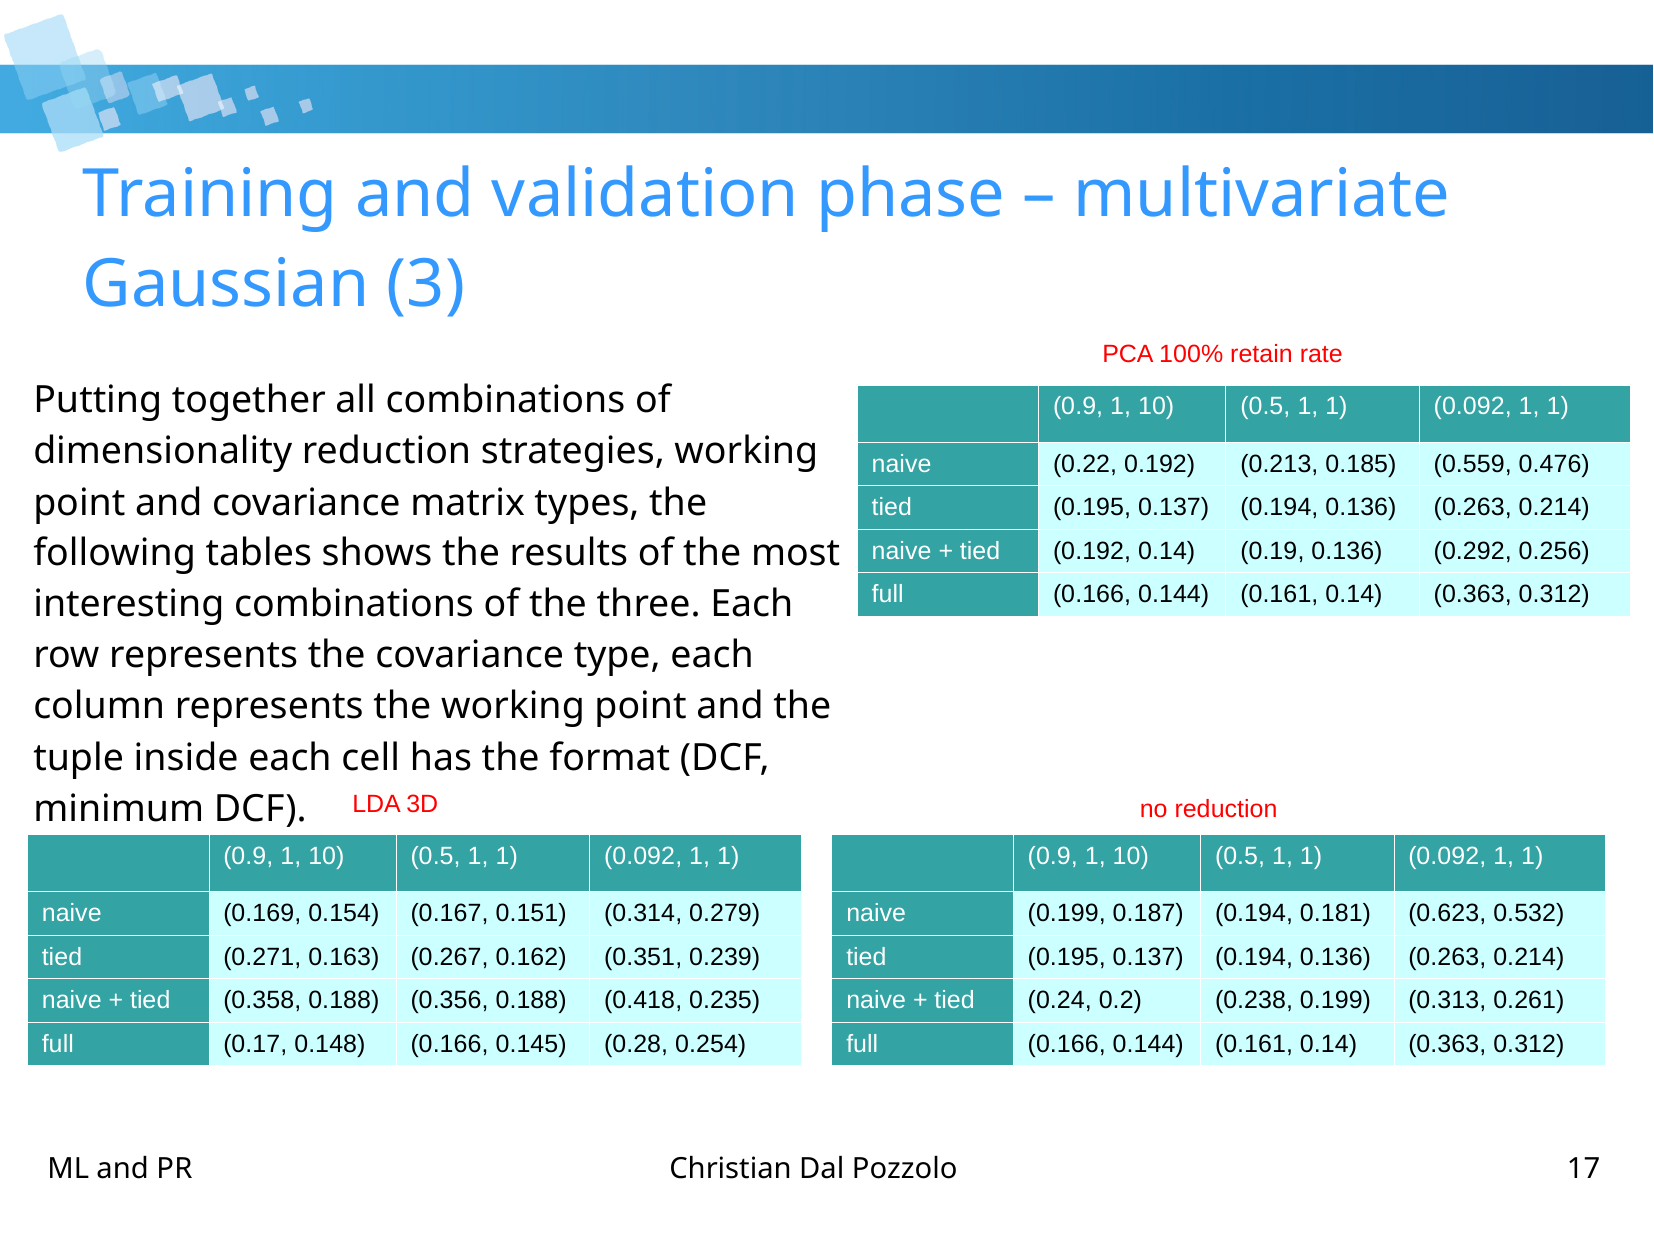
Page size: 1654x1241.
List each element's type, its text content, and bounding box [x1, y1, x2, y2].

table_cell (0.19, 0.136) [1226, 530, 1419, 572]
table_cell (0.166, 0.144) [1039, 573, 1225, 616]
table_header (0.9, 1, 10) [1014, 835, 1200, 891]
table_cell full [832, 1023, 1013, 1065]
table_cell (0.22, 0.192) [1039, 443, 1225, 485]
table_cell naive + tied [858, 530, 1038, 572]
table_cell naive [832, 892, 1013, 935]
table_cell naive [858, 443, 1038, 485]
table_cell (0.358, 0.188) [210, 979, 396, 1022]
table_cell (0.363, 0.312) [1395, 1023, 1605, 1065]
table_cell (0.213, 0.185) [1226, 443, 1419, 485]
table_cell (0.351, 0.239) [590, 936, 801, 978]
table_cell naive [28, 892, 209, 935]
table_cell (0.199, 0.187) [1014, 892, 1200, 935]
list Putting together all combinations of dimensionality reduction strategies, working point and covariance matrix types, the following tables shows the results of the most interesting combinations of the three. Each row represents the covariance type, each column represents the working point and the tuple inside each cell has the format (DCF, minimum DCF). [0, 372, 863, 896]
table_cell naive + tied [832, 979, 1013, 1022]
picture [0, 0, 1653, 1238]
table_cell naive + tied [28, 979, 209, 1022]
table_cell (0.263, 0.214) [1420, 486, 1630, 529]
table_header (0.092, 1, 1) [1420, 386, 1630, 442]
table_header [832, 835, 1013, 891]
table_header (0.092, 1, 1) [1395, 835, 1605, 891]
table_cell (0.17, 0.148) [210, 1023, 396, 1065]
table_cell (0.24, 0.2) [1014, 979, 1200, 1022]
table_cell (0.238, 0.199) [1201, 979, 1394, 1022]
table_header [858, 386, 1038, 442]
table_cell (0.192, 0.14) [1039, 530, 1225, 572]
table_cell tied [28, 936, 209, 978]
table_cell (0.166, 0.144) [1014, 1023, 1200, 1065]
table_header (0.9, 1, 10) [210, 835, 396, 891]
table_header (0.092, 1, 1) [590, 835, 801, 891]
table_cell full [858, 573, 1038, 616]
table_cell (0.194, 0.181) [1201, 892, 1394, 935]
table_cell (0.161, 0.14) [1226, 573, 1419, 616]
table_cell (0.161, 0.14) [1201, 1023, 1394, 1065]
table_cell full [28, 1023, 209, 1065]
table_header (0.5, 1, 1) [1226, 386, 1419, 442]
table_cell (0.28, 0.254) [590, 1023, 801, 1065]
table_cell (0.194, 0.136) [1226, 486, 1419, 529]
table_header (0.5, 1, 1) [397, 835, 589, 891]
table_cell (0.623, 0.532) [1395, 892, 1605, 935]
table_cell (0.195, 0.137) [1014, 936, 1200, 978]
table_cell tied [832, 936, 1013, 978]
table_cell (0.292, 0.256) [1420, 530, 1630, 572]
title Training and validation phase – multivariate Gaussian (3) [82, 132, 1571, 340]
text_box PCA 100% retain rate [1087, 332, 1388, 376]
table_cell (0.167, 0.151) [397, 892, 589, 935]
table_cell (0.418, 0.235) [590, 979, 801, 1022]
table_cell (0.263, 0.214) [1395, 936, 1605, 978]
table_cell (0.195, 0.137) [1039, 486, 1225, 529]
table_cell (0.559, 0.476) [1420, 443, 1630, 485]
table_cell (0.194, 0.136) [1201, 936, 1394, 978]
table_cell (0.271, 0.163) [210, 936, 396, 978]
text_box LDA 3D [337, 782, 488, 826]
table_cell (0.313, 0.261) [1395, 979, 1605, 1022]
table_header (0.9, 1, 10) [1039, 386, 1225, 442]
table_header [28, 835, 209, 891]
table_cell tied [858, 486, 1038, 529]
table_cell (0.363, 0.312) [1420, 573, 1630, 616]
table_cell (0.267, 0.162) [397, 936, 589, 978]
table_cell (0.314, 0.279) [590, 892, 801, 935]
table_cell (0.169, 0.154) [210, 892, 396, 935]
table_header (0.5, 1, 1) [1201, 835, 1394, 891]
table_cell (0.166, 0.145) [397, 1023, 589, 1065]
table_cell (0.356, 0.188) [397, 979, 589, 1022]
text_box no reduction [1125, 787, 1576, 831]
